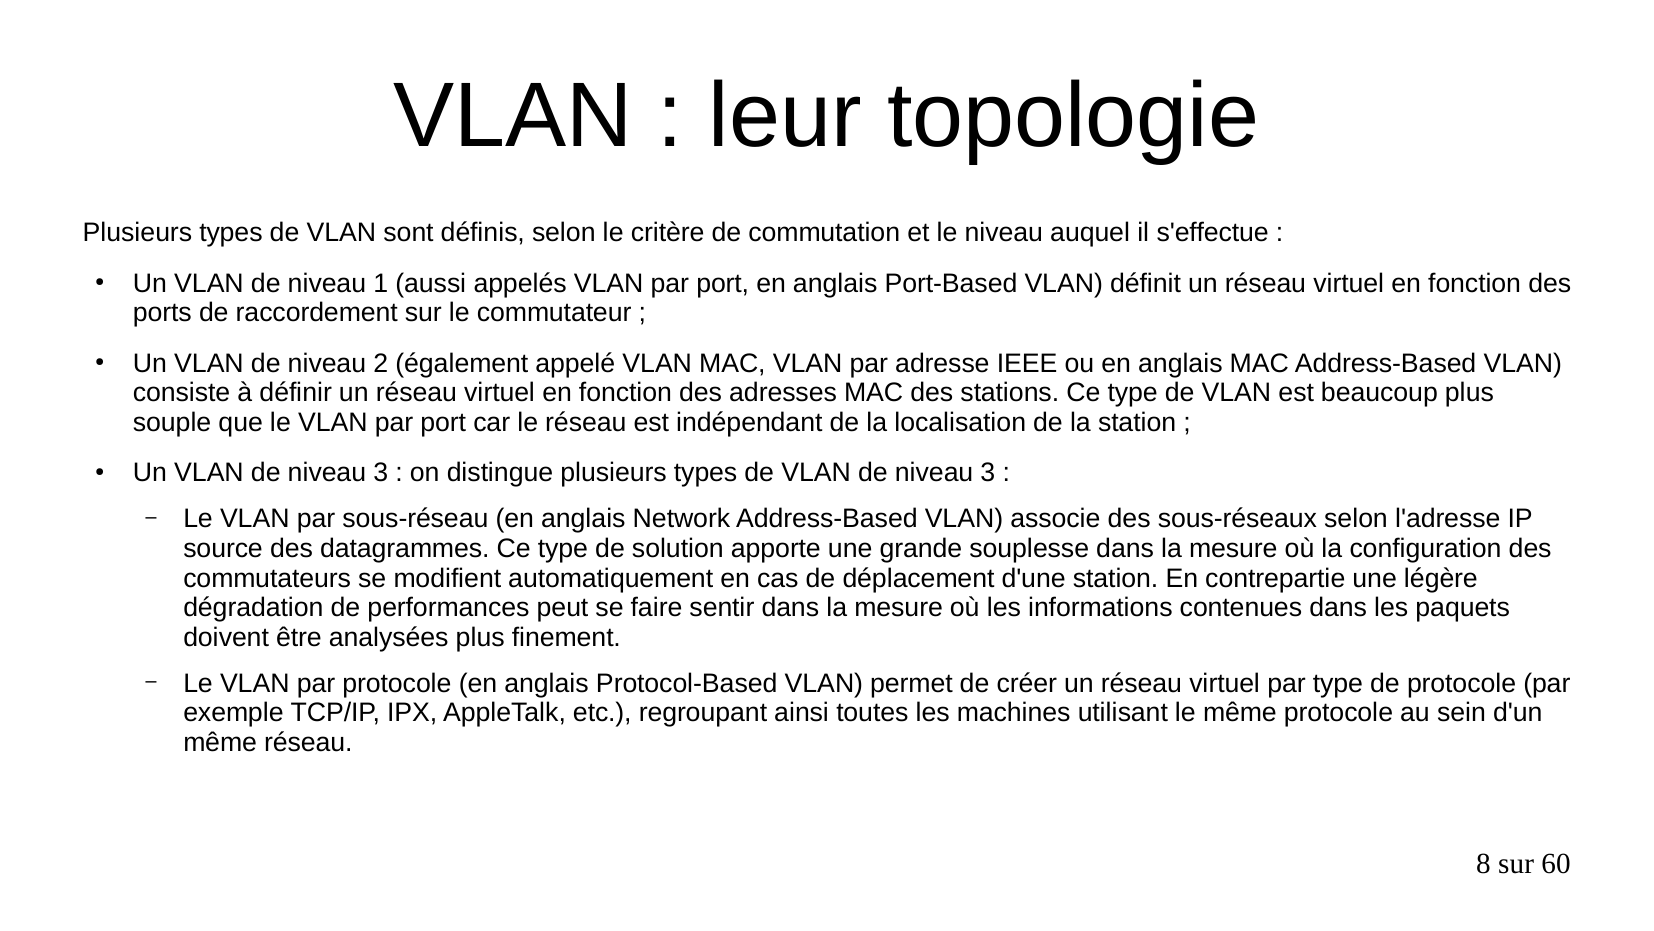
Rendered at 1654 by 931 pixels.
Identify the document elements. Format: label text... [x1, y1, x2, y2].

list Plusieurs types de VLAN sont définis, selon le critère de commutation et le niveau auquel il s'effectue : Un VLAN de niveau 1 (aussi appelés VLAN par port, en anglais Port-Based VLAN) définit un réseau virtuel en fonction des ports de raccordement sur le commutateur ; Un VLAN de niveau 2 (également appelé VLAN MAC, VLAN par adresse IEEE ou en anglais MAC Address-Based VLAN) consiste à définir un réseau virtuel en fonction des adresses MAC des stations. Ce type de VLAN est beaucoup plus souple que le VLAN par port car le réseau est indépendant de la localisation de la station ; Un VLAN de niveau 3 : on distingue plusieurs types de VLAN de niveau 3 : Le VLAN par sous-réseau (en anglais Network Address-Based VLAN) associe des sous-réseaux selon l'adresse IP source des datagrammes. Ce type de solution apporte une grande souplesse dans la mesure où la configuration des commutateurs se modifient automatiquement en cas de déplacement d'une station. En contrepartie une légère dégradation de performances peut se faire sentir dans la mesure où les informations contenues dans les paquets doivent être analysées plus finement. Le VLAN par protocole (en anglais Protocol-Based VLAN) permet de créer un réseau virtuel par type de protocole (par exemple TCP/IP, IPX, AppleTalk, etc.), regroupant ainsi toutes les machines utilisant le même protocole au sein d'un même réseau. [82, 217, 1571, 758]
title VLAN : leur topologie [82, 37, 1571, 193]
